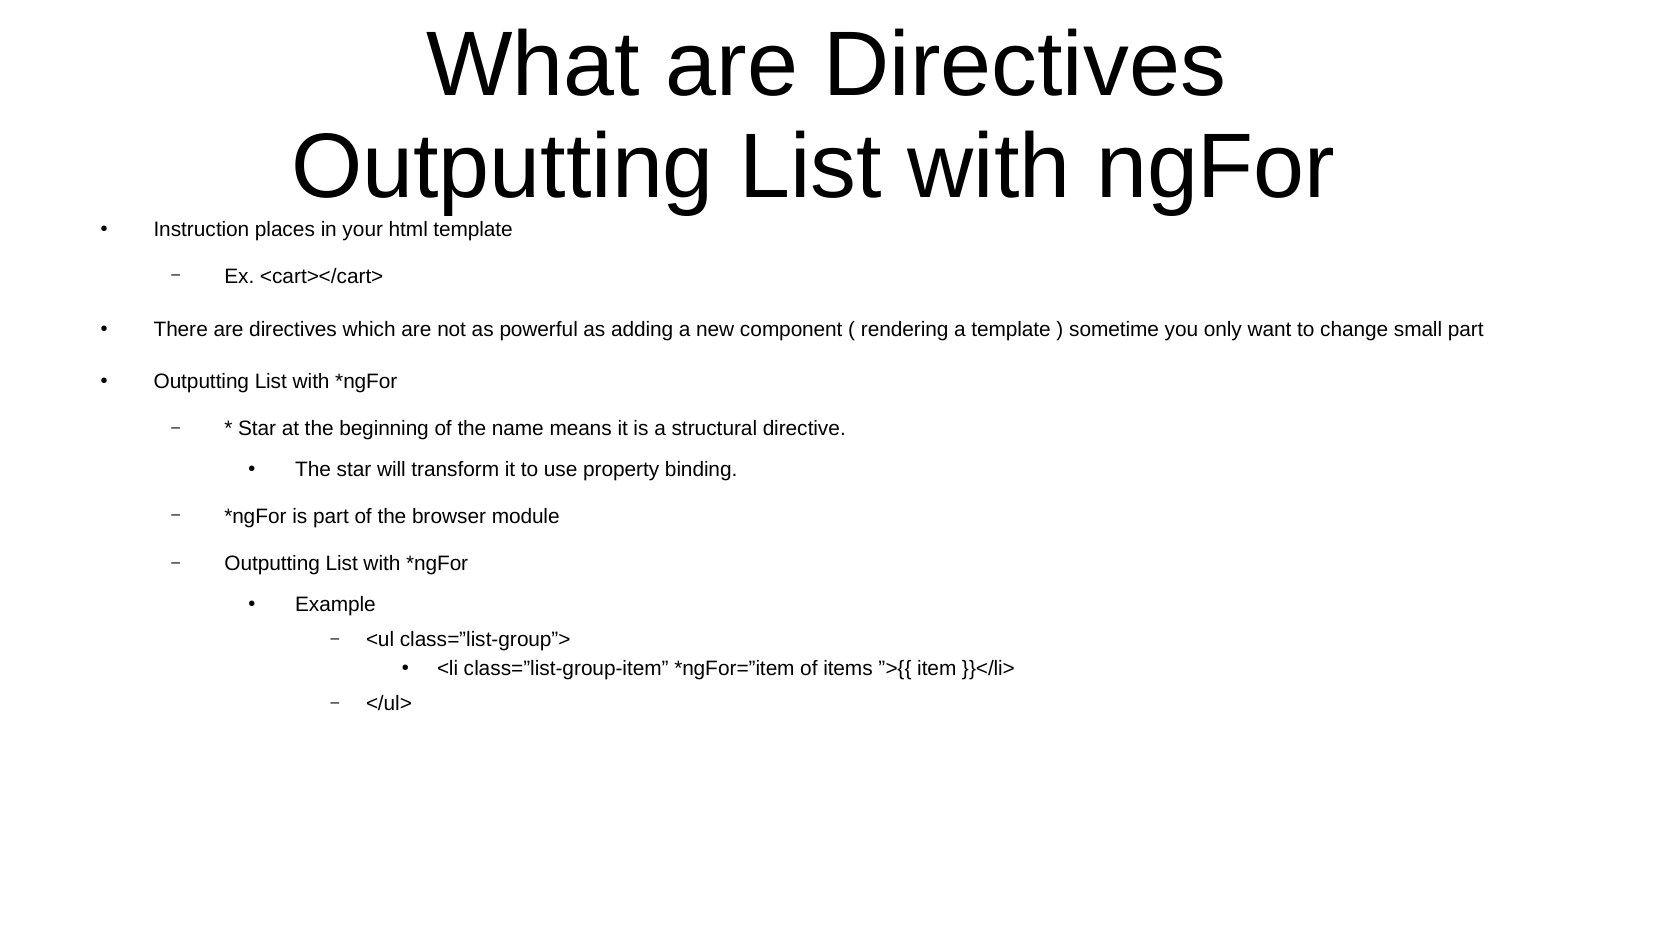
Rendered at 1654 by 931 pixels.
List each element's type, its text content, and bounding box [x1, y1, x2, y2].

list Instruction places in your html template Ex. <cart></cart> There are directives which are not as powerful as adding a new component ( rendering a template ) sometime you only want to change small part Outputting List with *ngFor * Star at the beginning of the name means it is a structural directive. The star will transform it to use property binding. *ngFor is part of the browser module Outputting List with *ngFor Example <ul class=”list-group”> <li class=”list-group-item” *ngFor=”item of items ”>{{ item }}</li> </ul> [82, 217, 1636, 916]
title What are Directives Outputting List with ngFor [82, 12, 1571, 217]
